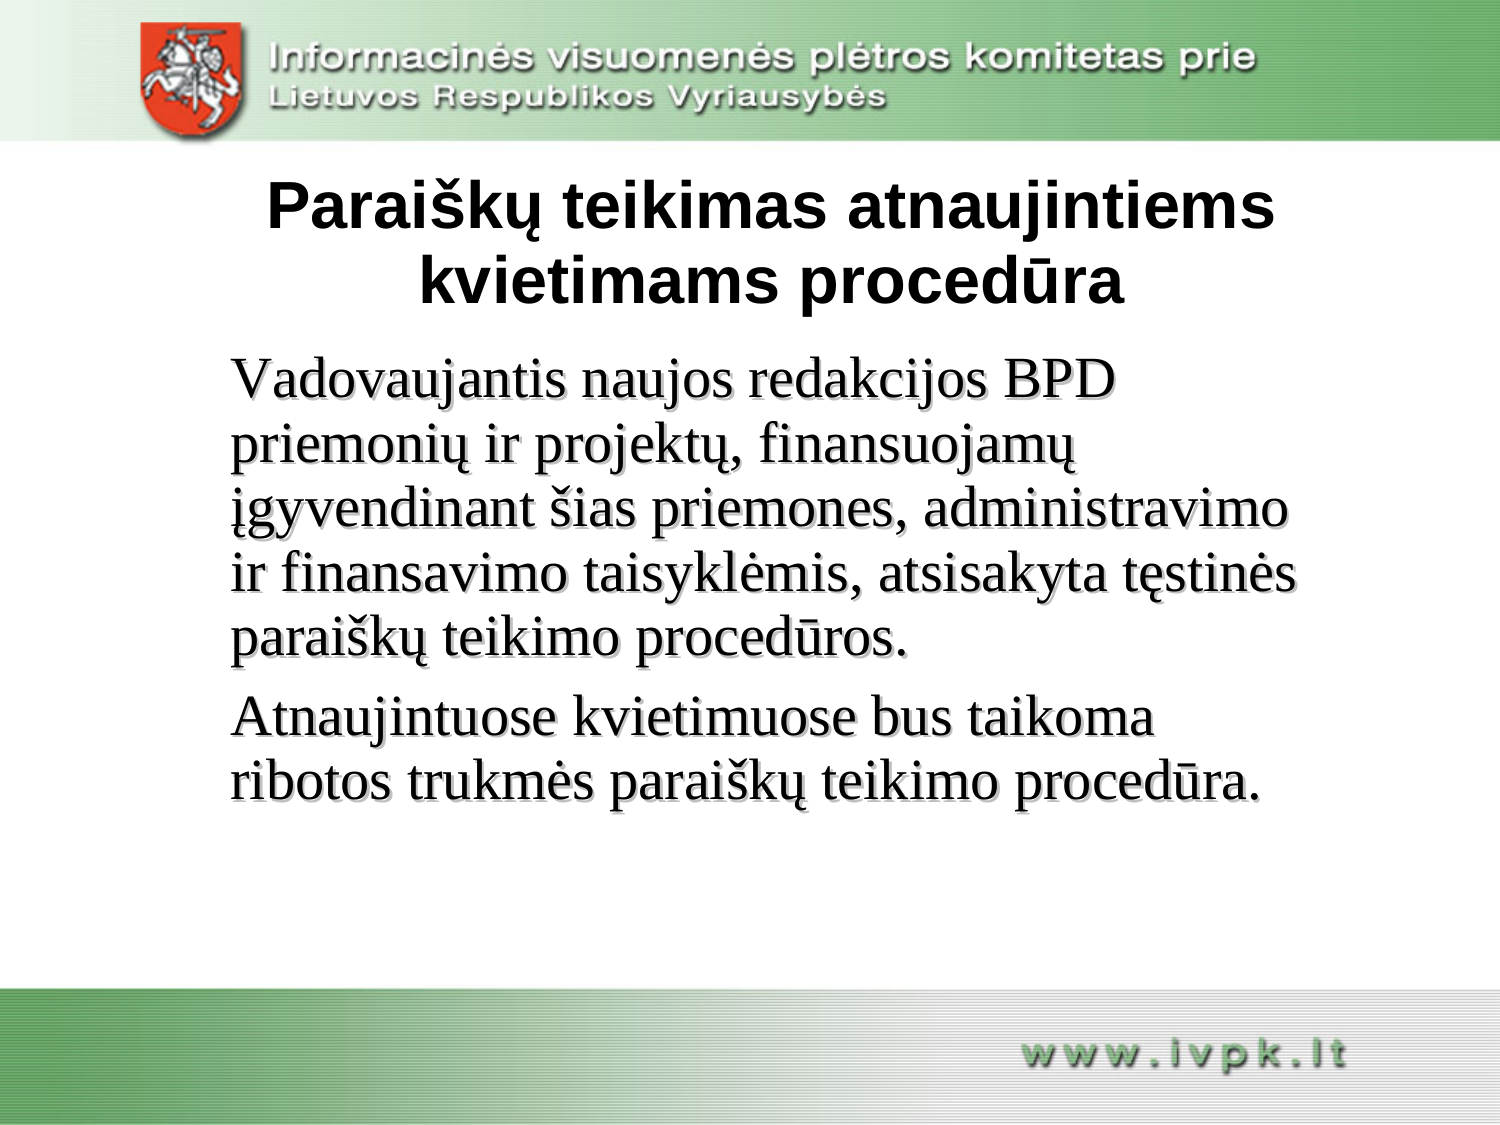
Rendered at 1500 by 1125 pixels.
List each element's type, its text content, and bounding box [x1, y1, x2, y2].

list Vadovaujantis naujos redakcijos BPD priemonių ir projektų, finansuojamų įgyvendinant šias priemones, administravimo ir finansavimo taisyklėmis, atsisakyta tęstinės paraiškų teikimo procedūros. Atnaujintuose kvietimuose bus taikoma ribotos trukmės paraiškų teikimo procedūra. [159, 338, 1317, 953]
picture [0, 0, 1500, 1125]
title Paraiškų teikimas atnaujintiems kvietimams procedūra [159, 148, 1385, 337]
